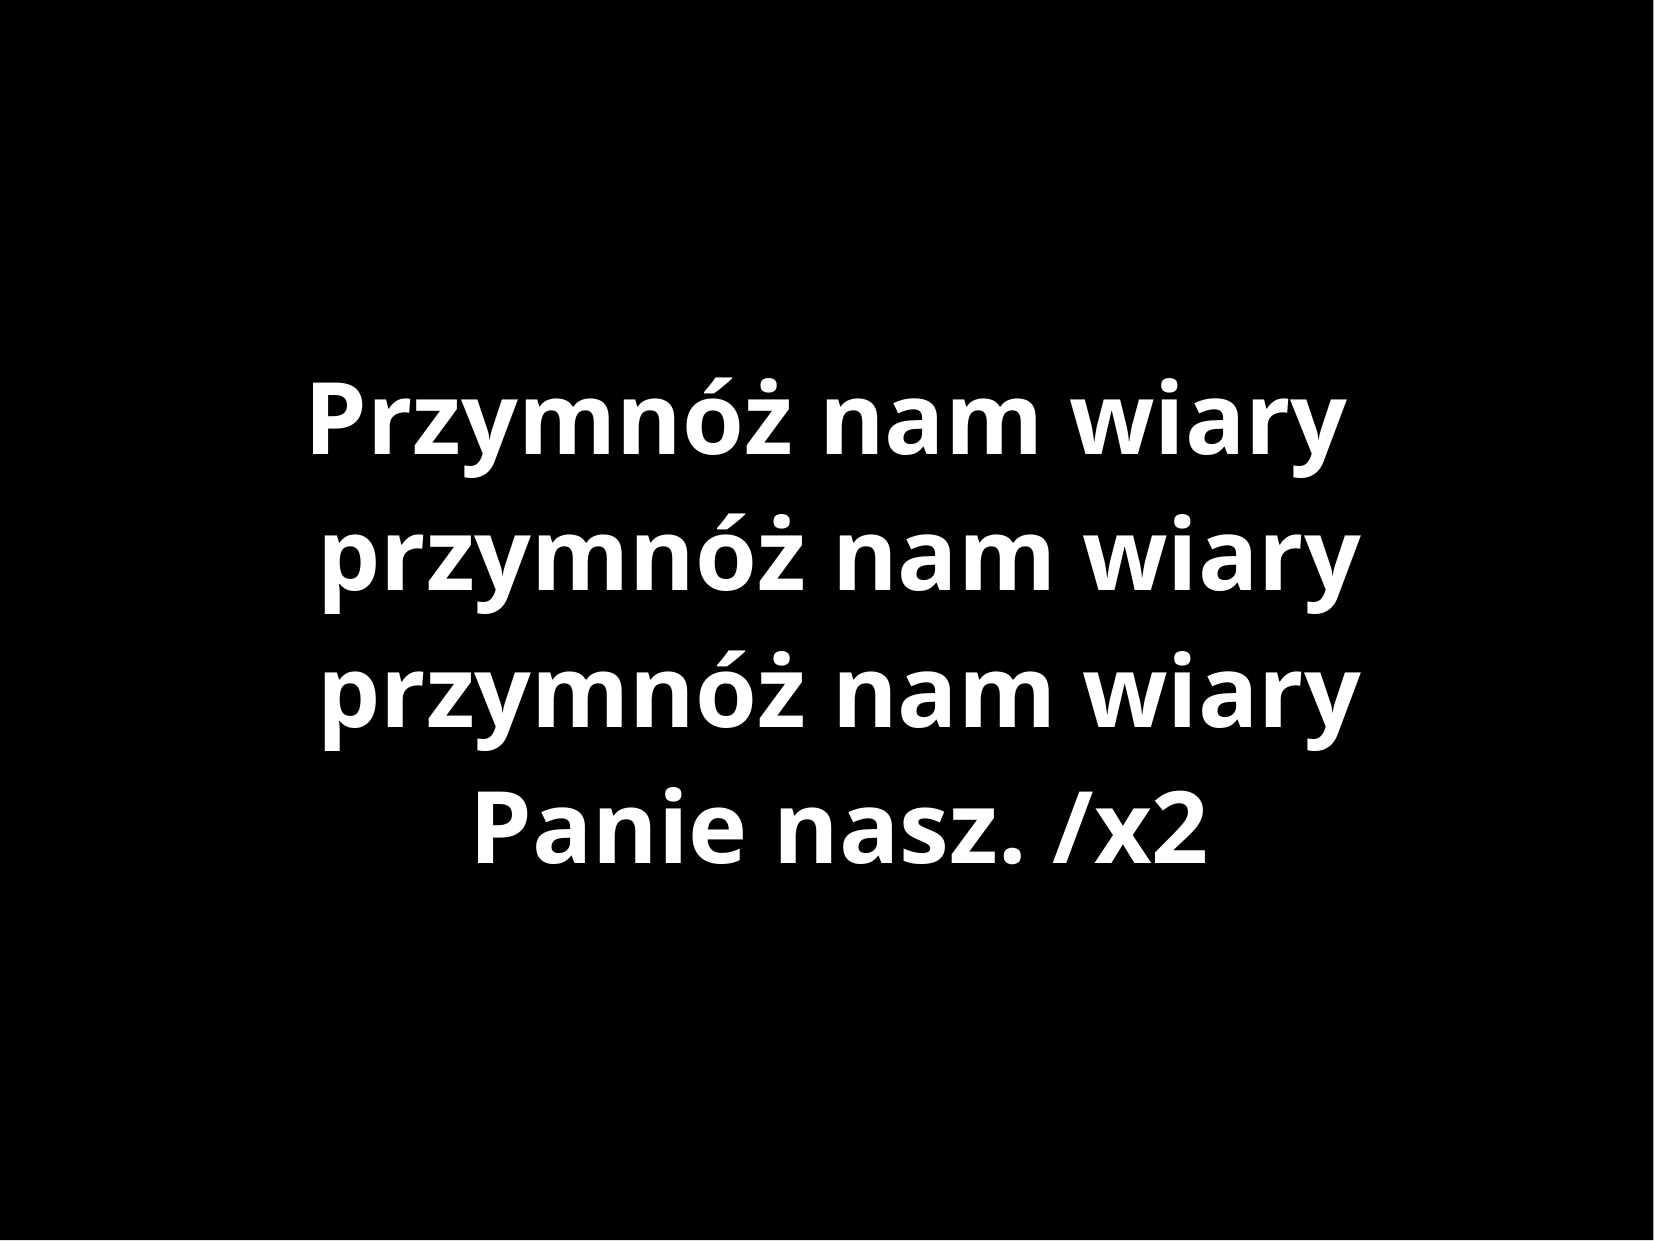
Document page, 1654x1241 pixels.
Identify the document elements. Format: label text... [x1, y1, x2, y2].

title Przymnóż nam wiary przymnóż nam wiary przymnóż nam wiary Panie nasz. /x2 [0, 0, 1654, 1241]
